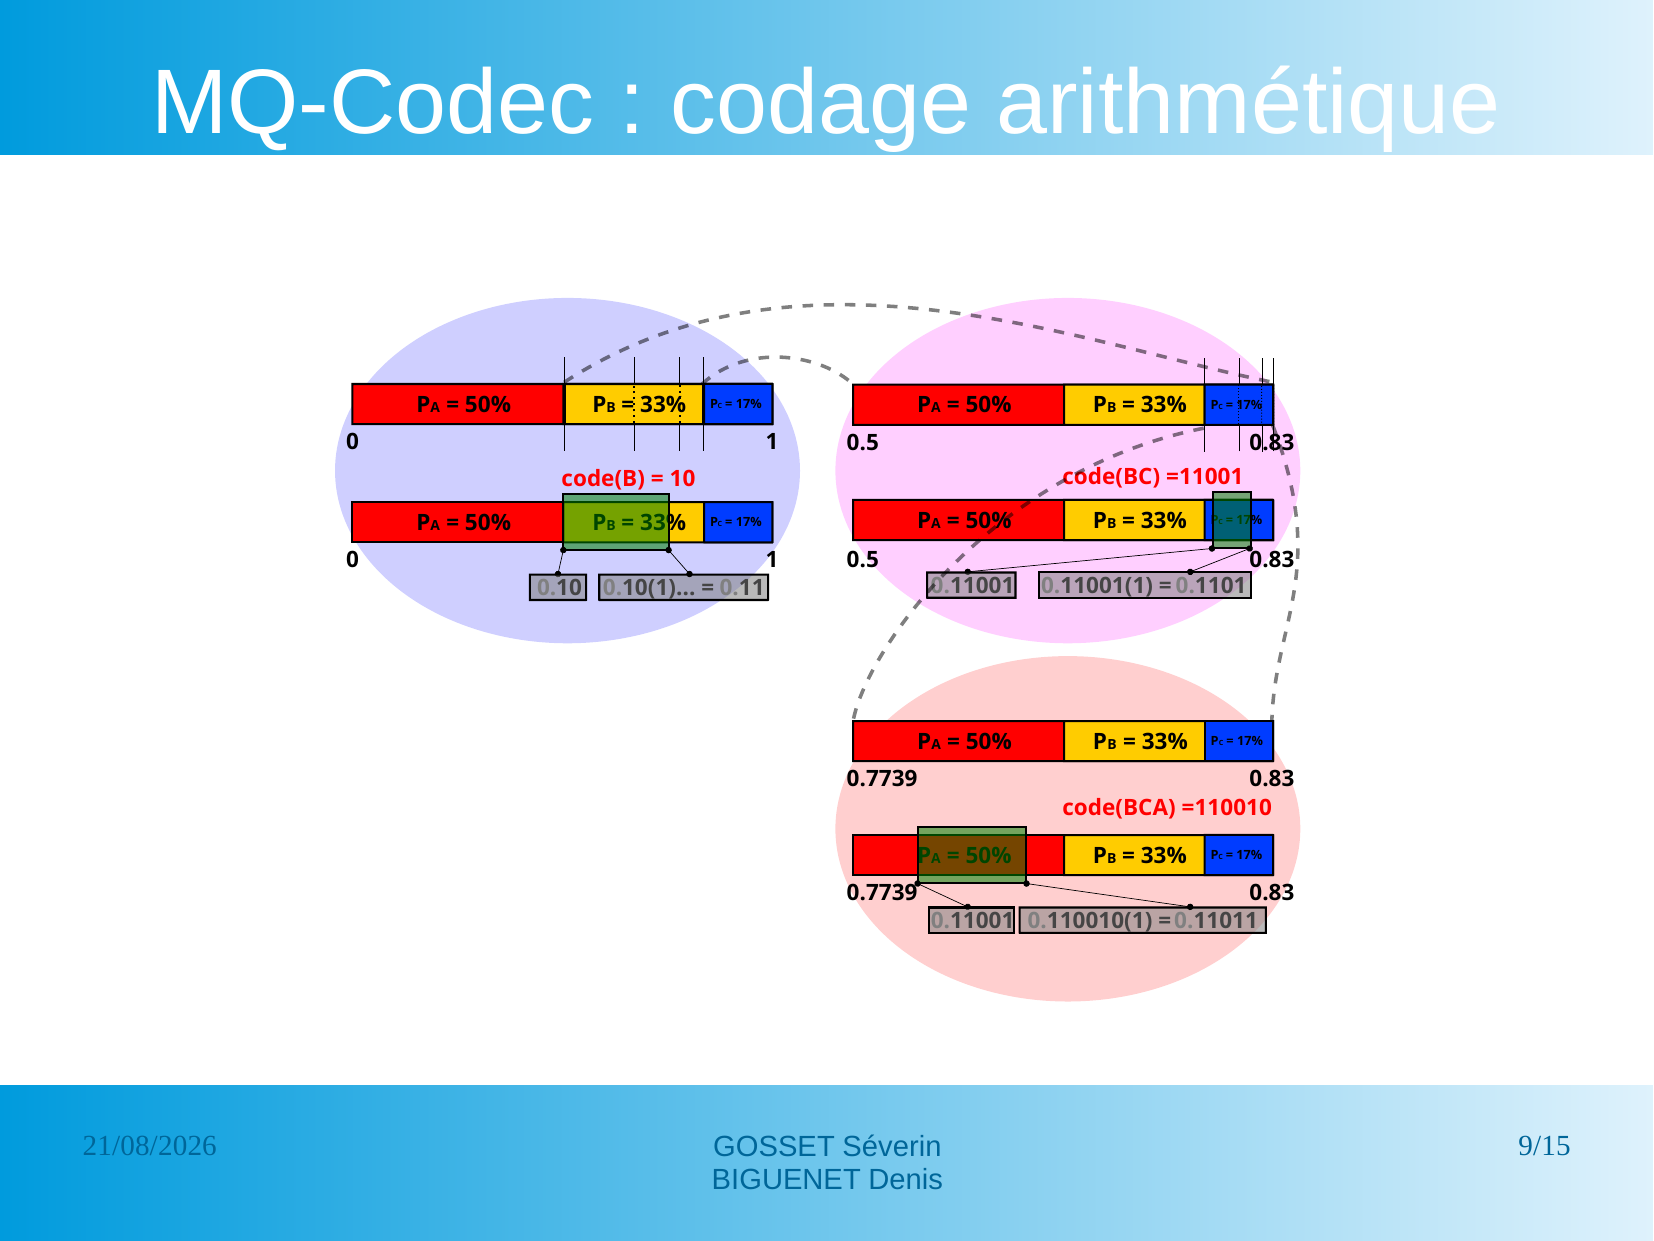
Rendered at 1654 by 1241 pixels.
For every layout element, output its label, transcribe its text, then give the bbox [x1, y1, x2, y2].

title MQ-Codec : codage arithmétique [82, 49, 1571, 155]
picture [318, 290, 1336, 1010]
